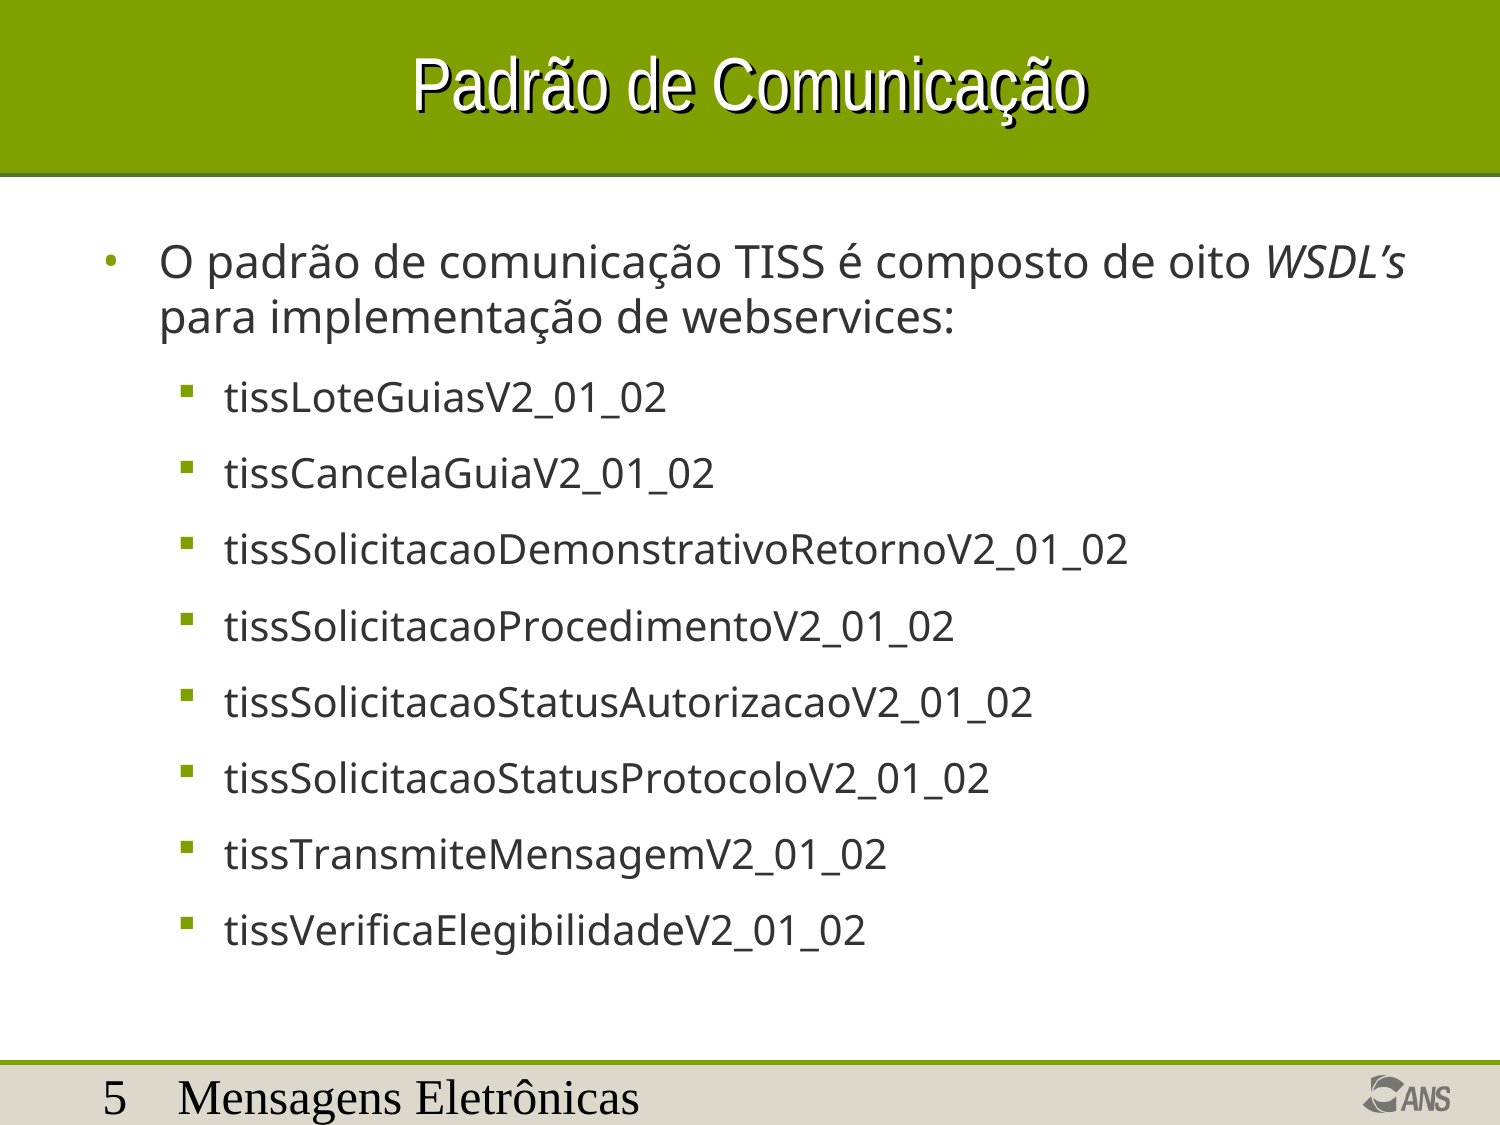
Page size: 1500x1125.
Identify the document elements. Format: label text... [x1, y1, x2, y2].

picture [1362, 1075, 1450, 1113]
title Padrão de Comunicação [24, 10, 1475, 161]
list O padrão de comunicação TISS é composto de oito WSDL’s para implementação de webservices: tissLoteGuiasV2_01_02 tissCancelaGuiaV2_01_02 tissSolicitacaoDemonstrativoRetornoV2_01_02 tissSolicitacaoProcedimentoV2_01_02 tissSolicitacaoStatusAutorizacaoV2_01_02 tissSolicitacaoStatusProtocoloV2_01_02 tissTransmiteMensagemV2_01_02 tissVerificaElegibilidadeV2_01_02 [87, 224, 1475, 1025]
